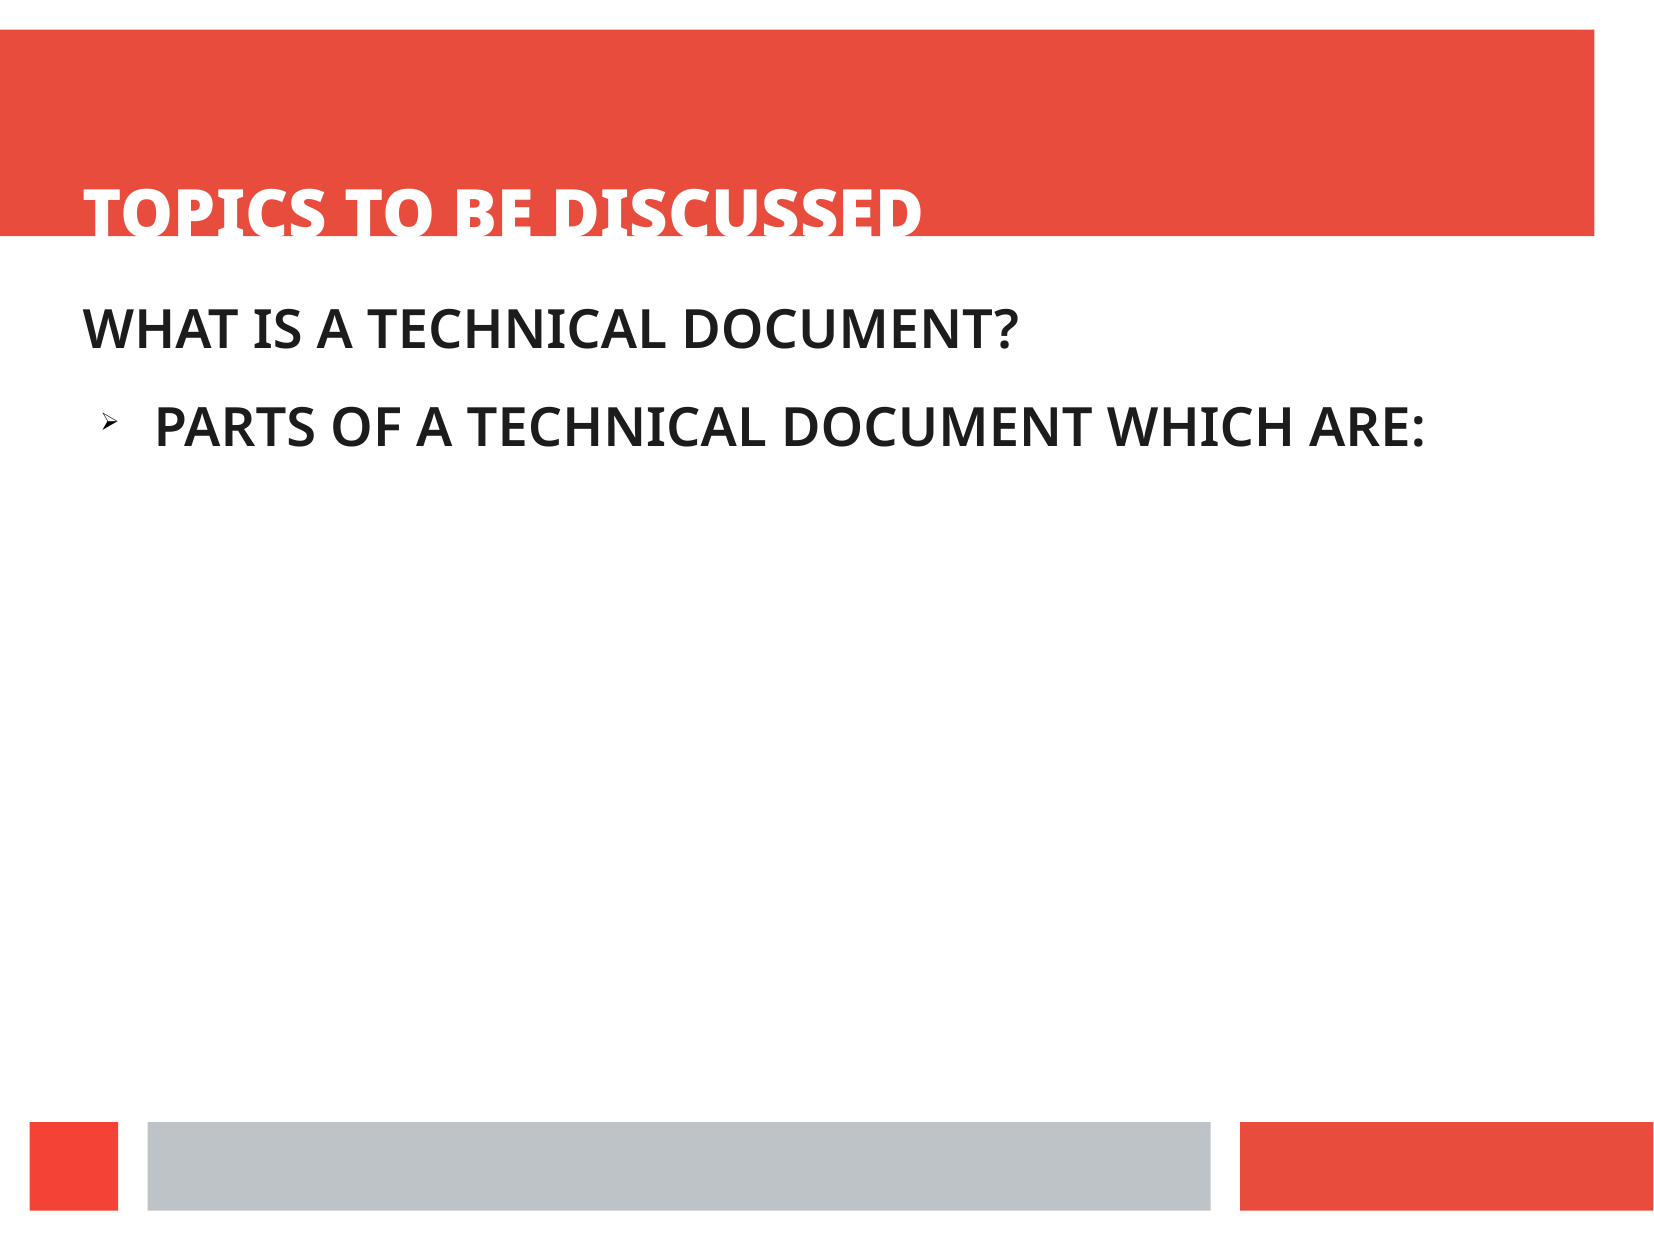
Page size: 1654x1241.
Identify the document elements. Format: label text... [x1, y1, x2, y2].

title TOPICS TO BE DISCUSSED [82, 49, 1571, 257]
list WHAT IS A TECHNICAL DOCUMENT? PARTS OF A TECHNICAL DOCUMENT WHICH ARE: [82, 290, 1571, 1010]
